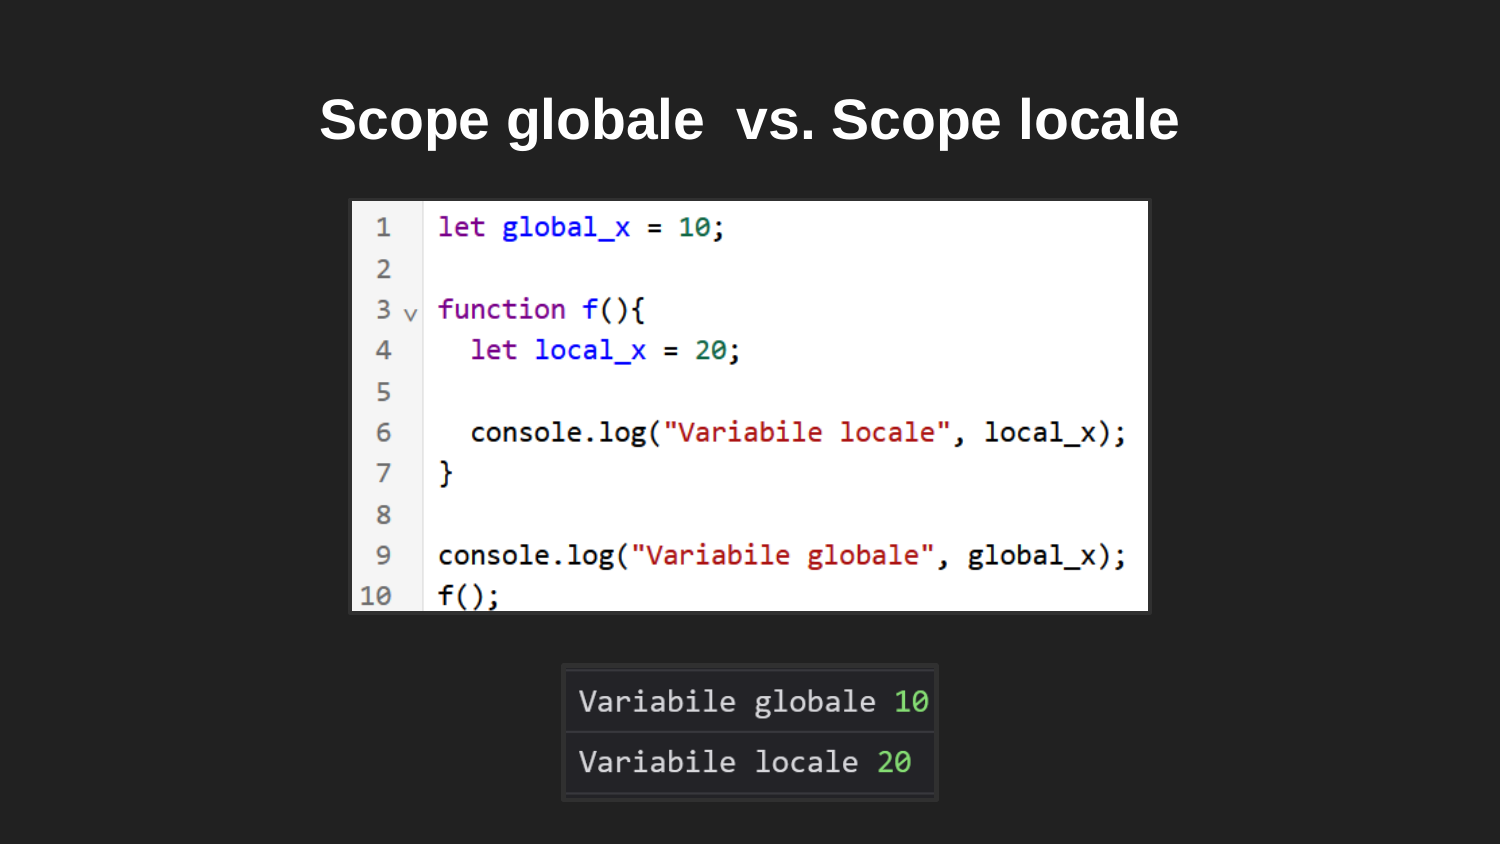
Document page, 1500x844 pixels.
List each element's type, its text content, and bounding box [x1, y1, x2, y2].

picture [566, 667, 934, 798]
title Scope globale vs. Scope locale [51, 72, 1449, 167]
picture [351, 200, 1149, 612]
